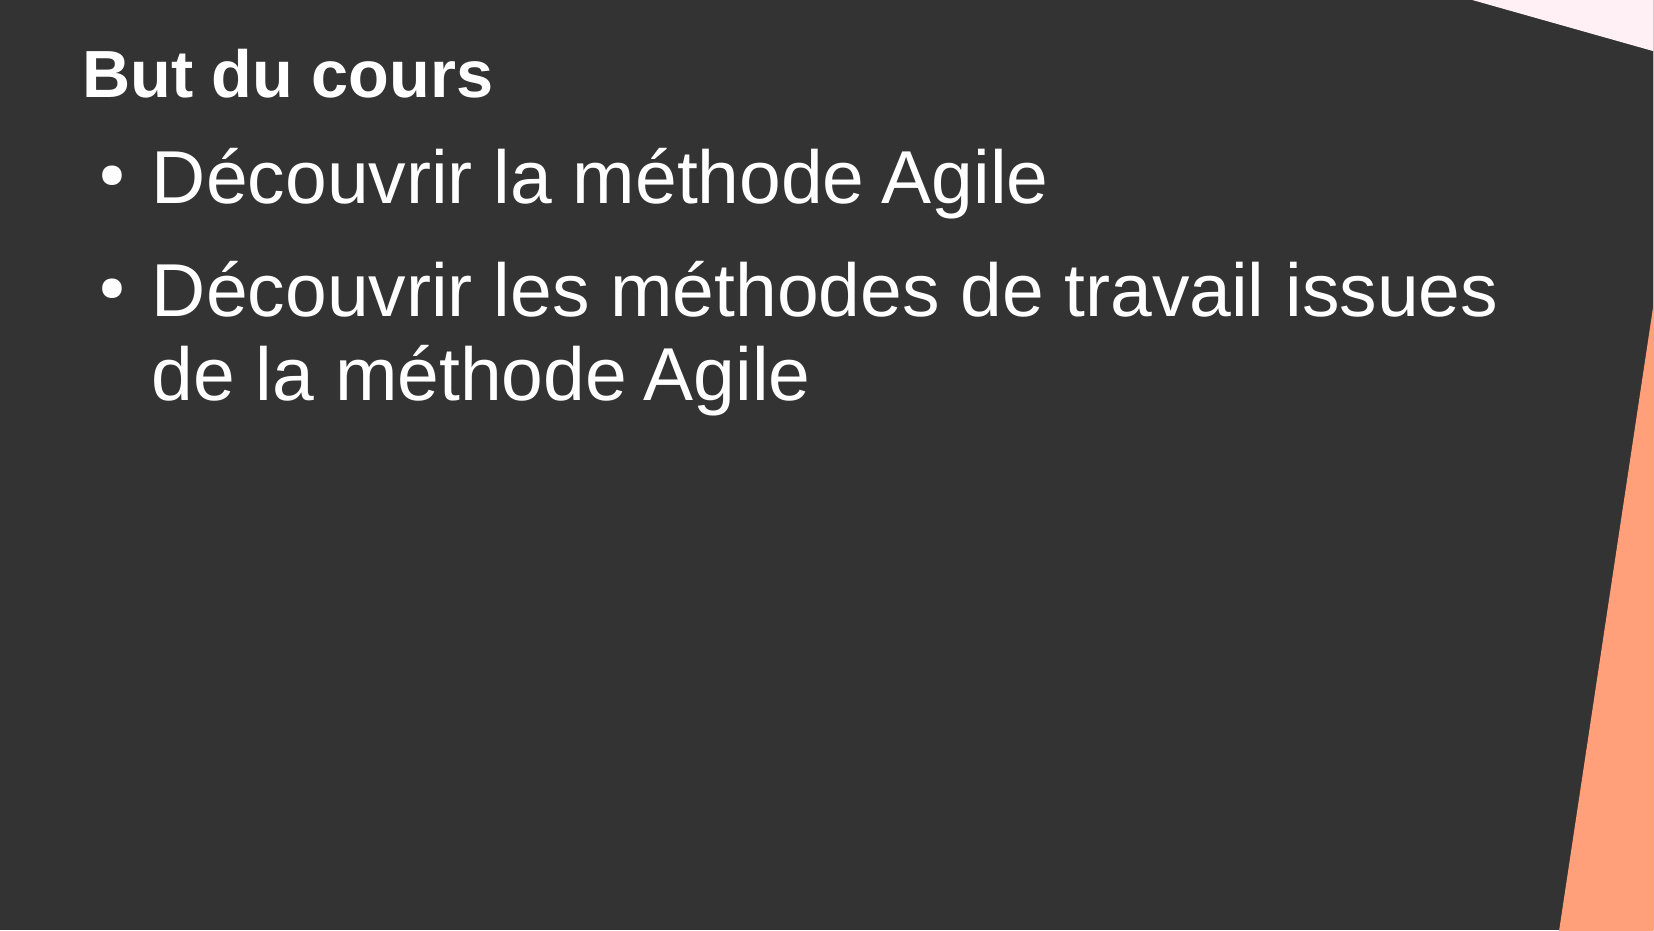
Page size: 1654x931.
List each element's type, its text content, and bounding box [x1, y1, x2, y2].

text_box [1559, 301, 1654, 931]
text_box [1472, 0, 1654, 52]
title But du cours [82, 37, 1571, 122]
list Découvrir la méthode Agile Découvrir les méthodes de travail issues de la méthode Agile [80, 135, 1560, 762]
